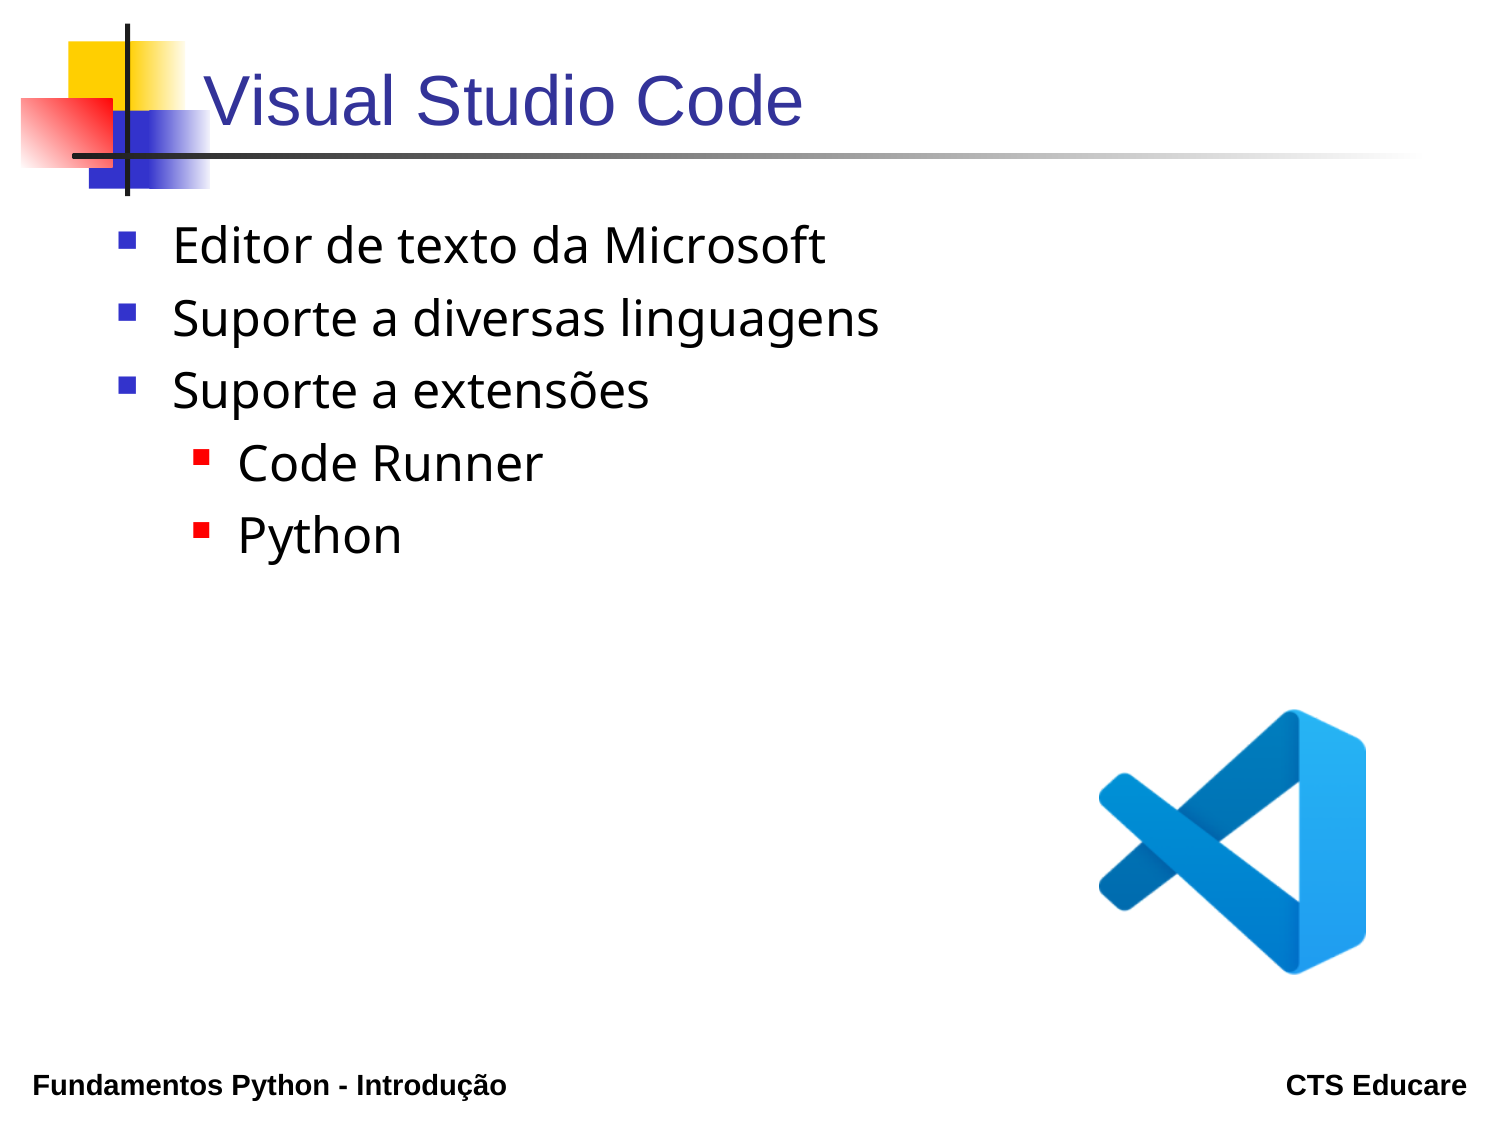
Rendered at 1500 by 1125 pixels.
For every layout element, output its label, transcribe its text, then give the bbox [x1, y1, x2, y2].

title Visual Studio Code [188, 46, 1468, 149]
picture [1099, 709, 1366, 976]
list Editor de texto da Microsoft Suporte a diversas linguagens Suporte a extensões Code Runner Python [100, 206, 1447, 1024]
